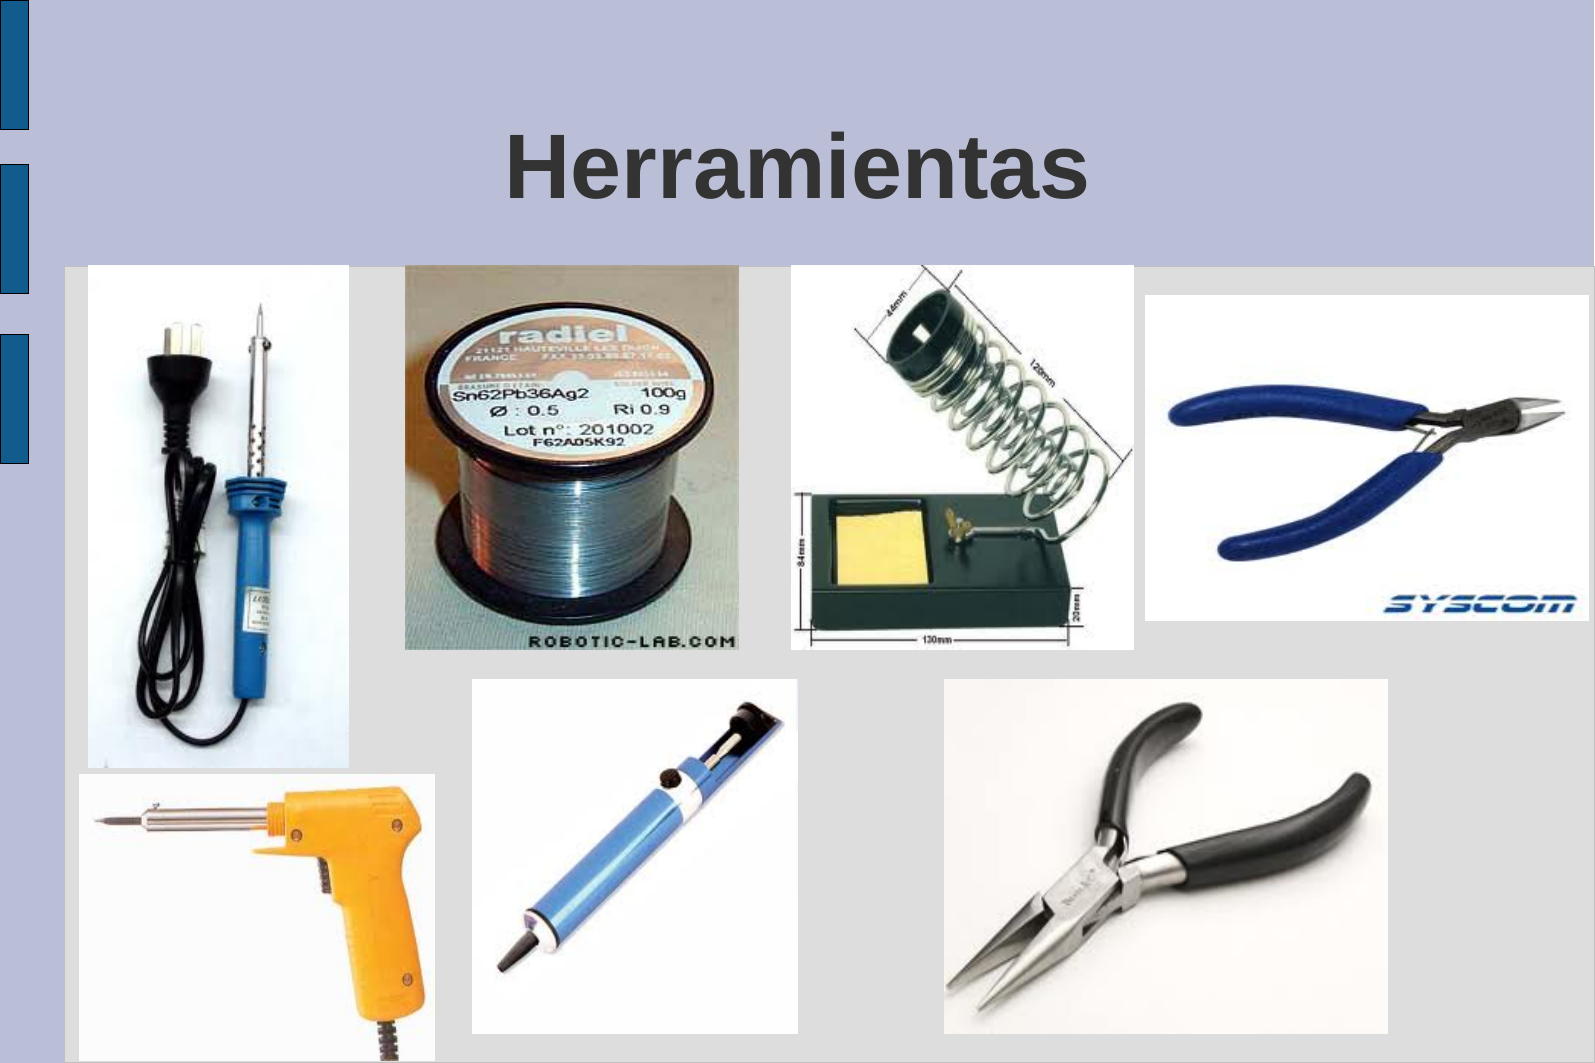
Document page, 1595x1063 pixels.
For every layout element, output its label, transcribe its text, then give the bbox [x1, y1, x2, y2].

picture [472, 679, 798, 1034]
picture [79, 774, 435, 1061]
picture [944, 679, 1388, 1034]
picture [791, 265, 1134, 650]
picture [88, 265, 349, 768]
picture [405, 265, 739, 650]
picture [1145, 295, 1589, 621]
title Herramientas [117, 78, 1479, 256]
